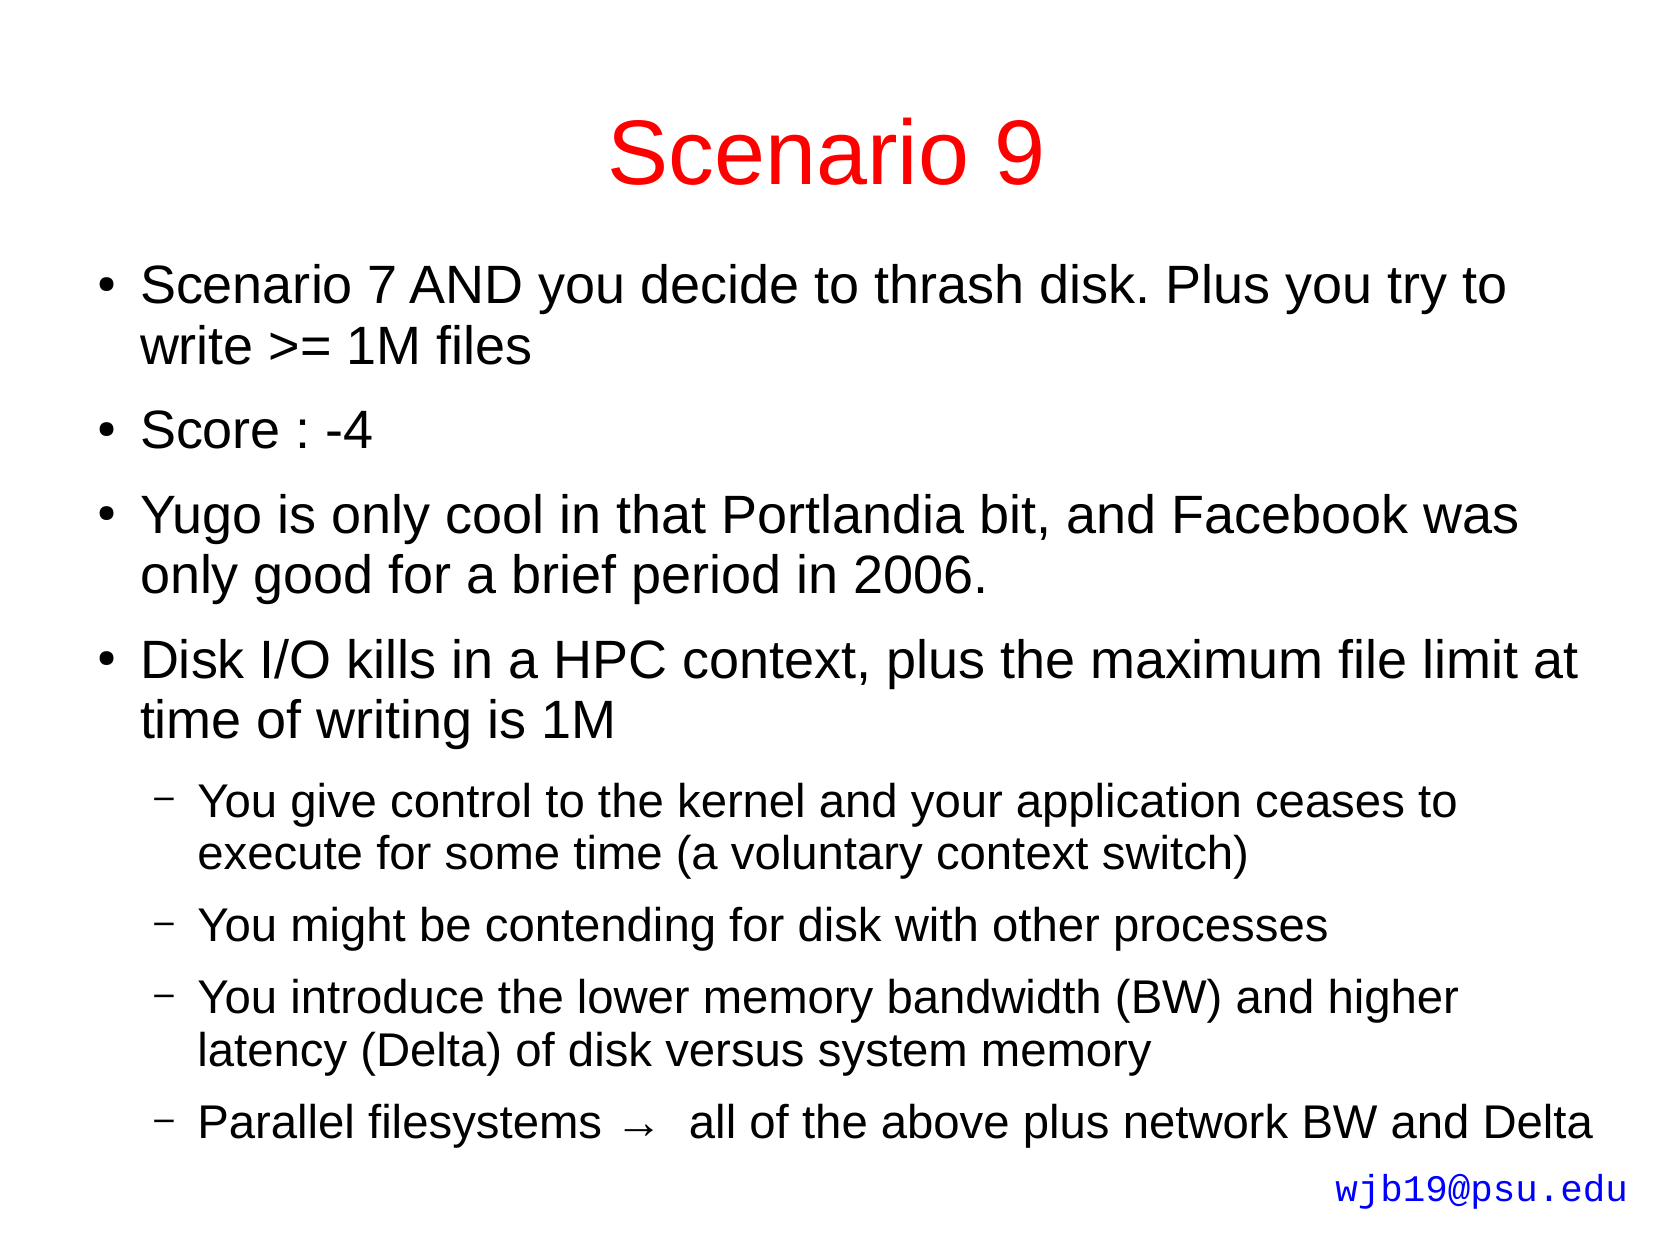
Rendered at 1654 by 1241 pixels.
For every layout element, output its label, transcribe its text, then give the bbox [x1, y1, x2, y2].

text_box wjb19@psu.edu [1320, 1162, 1643, 1220]
title Scenario 9 [82, 49, 1571, 255]
list Scenario 7 AND you decide to thrash disk. Plus you try to write >= 1M files Score : -4 Yugo is only cool in that Portlandia bit, and Facebook was only good for a brief period in 2006. Disk I/O kills in a HPC context, plus the maximum file limit at time of writing is 1M You give control to the kernel and your application ceases to execute for some time (a voluntary context switch) You might be contending for disk with other processes You introduce the lower memory bandwidth (BW) and higher latency (Delta) of disk versus system memory Parallel filesystems → all of the above plus network BW and Delta [82, 255, 1606, 1201]
